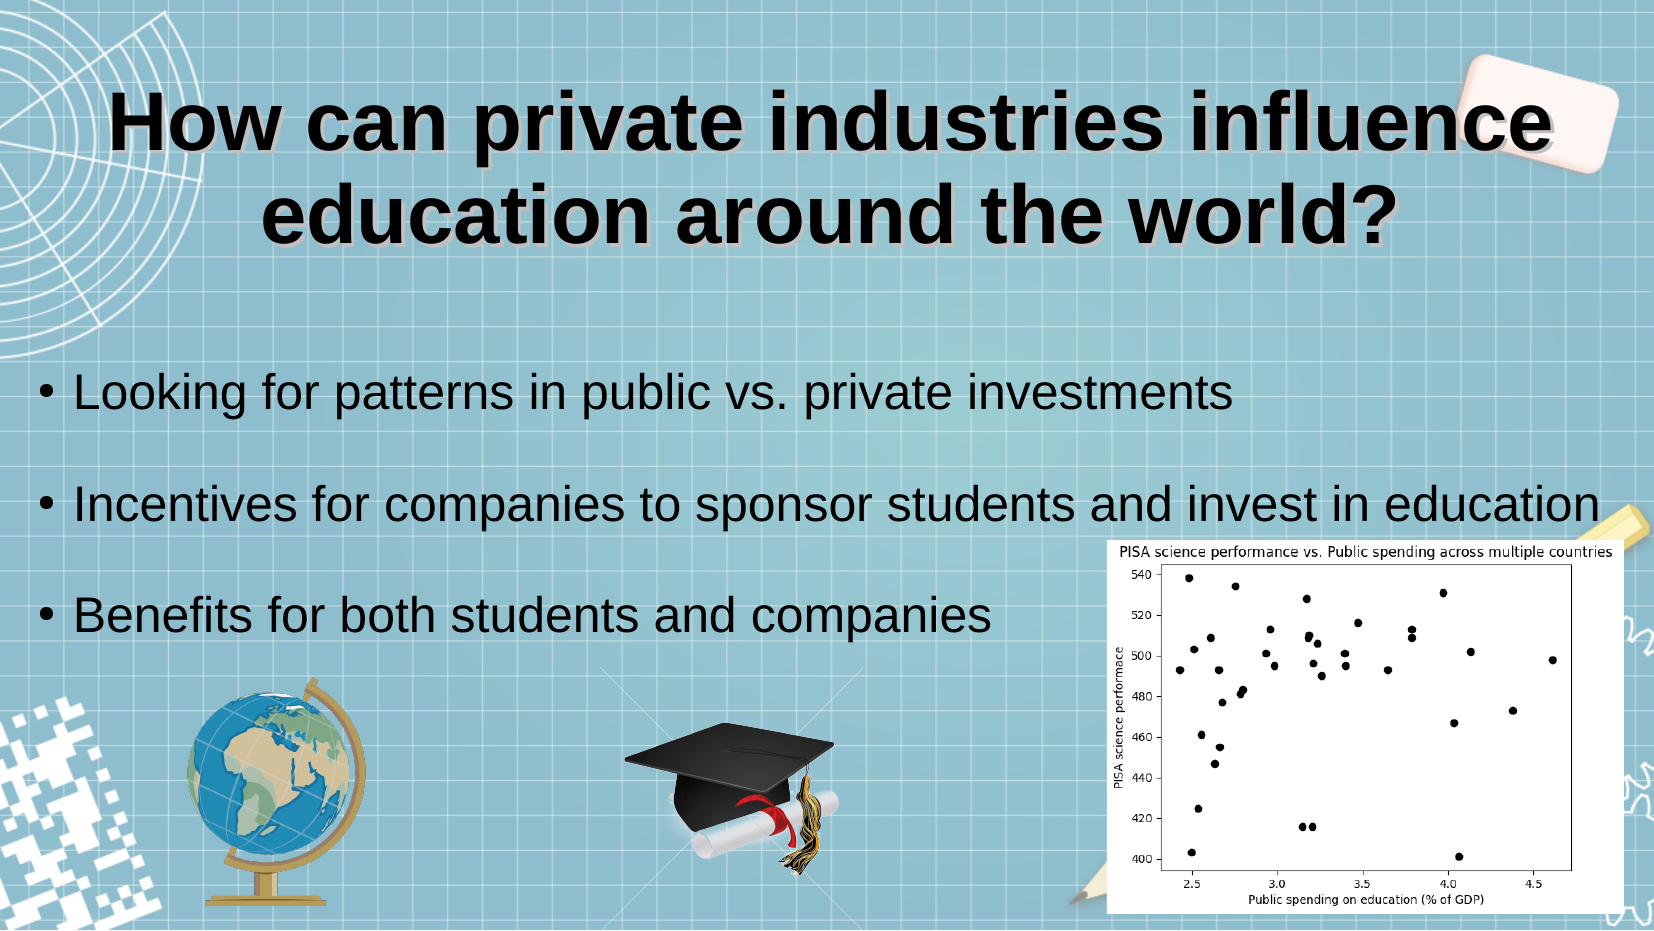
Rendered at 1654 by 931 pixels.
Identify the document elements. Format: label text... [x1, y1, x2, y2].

title How can private industries influence education around the world? [86, 75, 1576, 262]
picture [0, 0, 1654, 931]
subtitle Looking for patterns in public vs. private investments Incentives for companies to sponsor students and invest in education Benefits for both students and companies [37, 300, 1613, 652]
